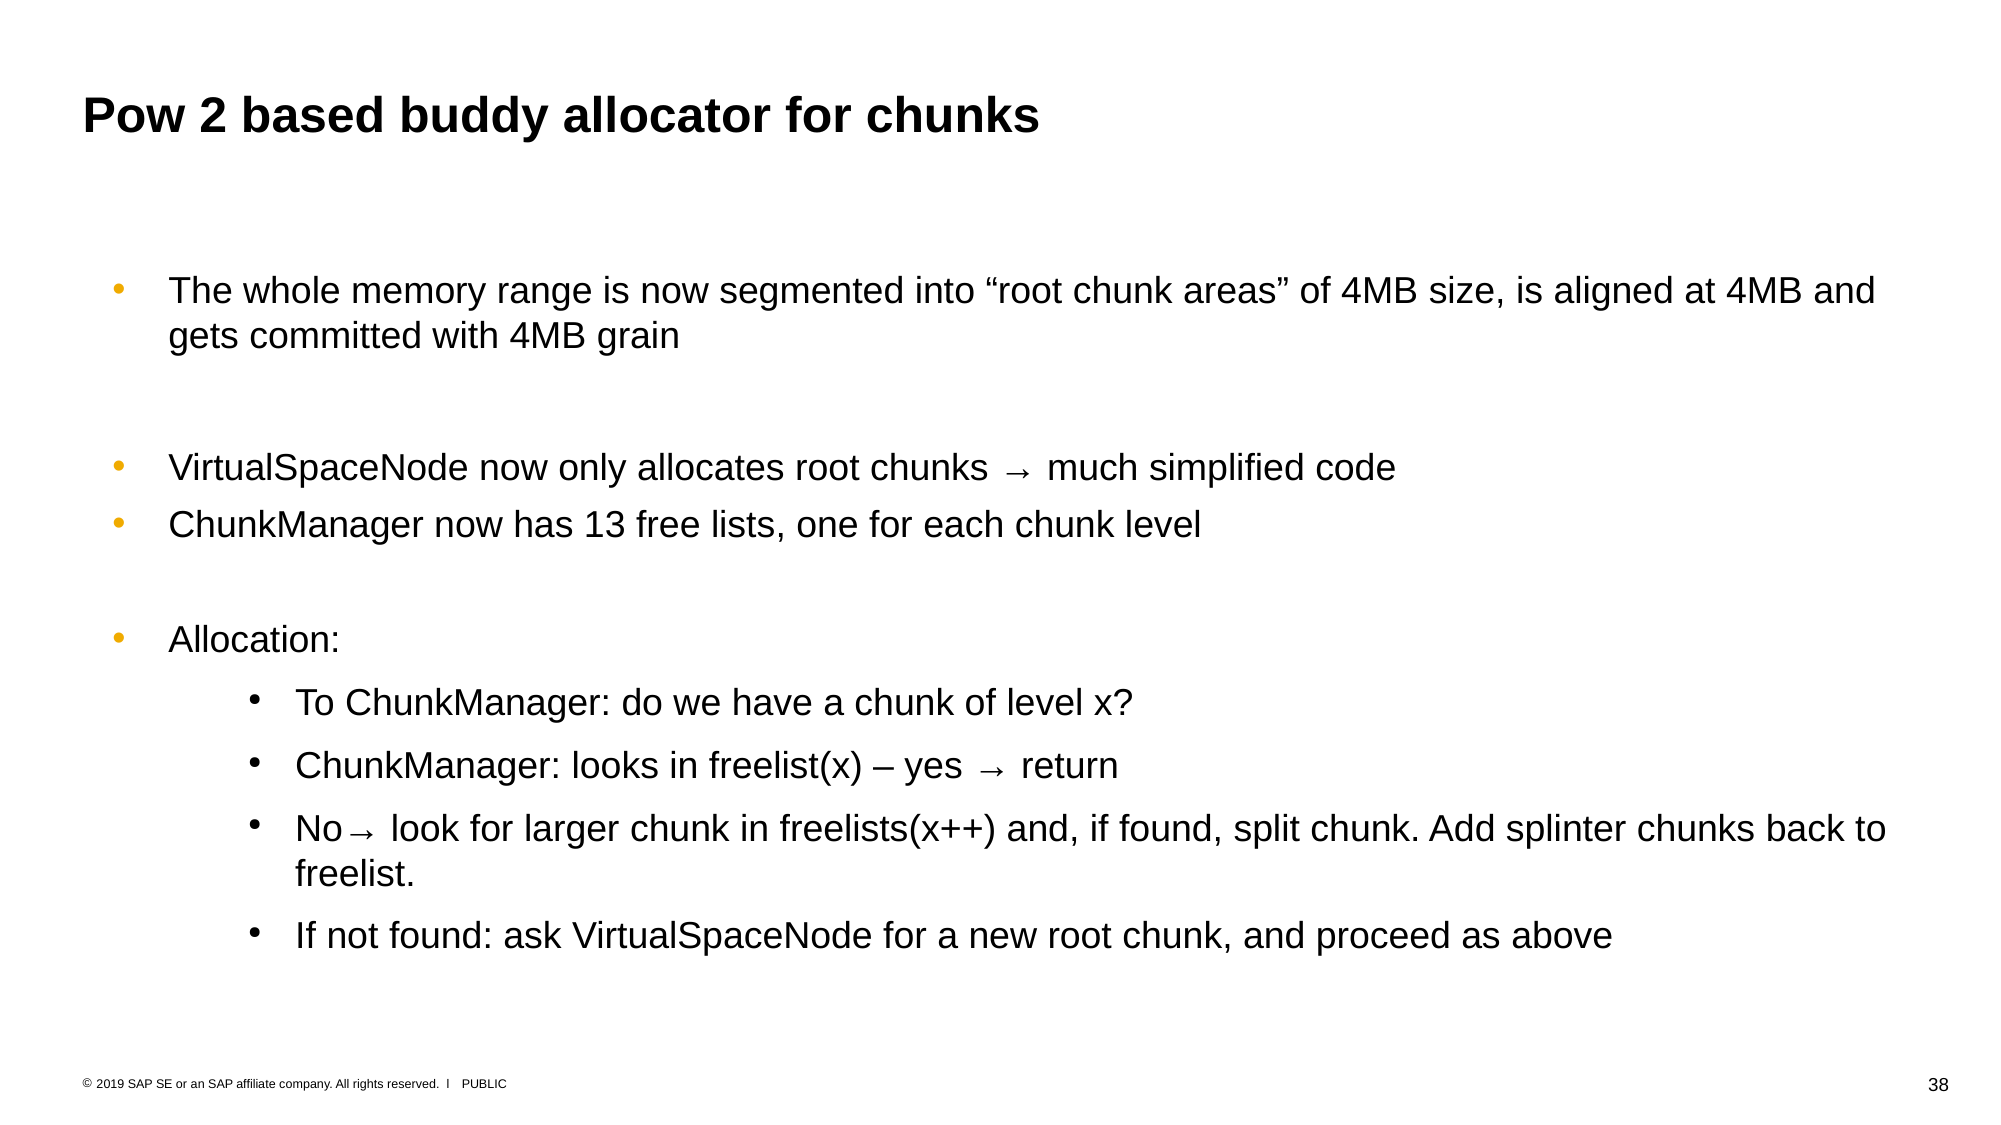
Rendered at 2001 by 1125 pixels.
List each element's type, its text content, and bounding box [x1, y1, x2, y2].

list The whole memory range is now segmented into “root chunk areas” of 4MB size, is aligned at 4MB and gets committed with 4MB grain VirtualSpaceNode now only allocates root chunks → much simplified code ChunkManager now has 13 free lists, one for each chunk level Allocation: To ChunkManager: do we have a chunk of level x? ChunkManager: looks in freelist(x) – yes → return No→ look for larger chunk in freelists(x++) and, if found, split chunk. Add splinter chunks back to freelist. If not found: ask VirtualSpaceNode for a new root chunk, and proceed as above [82, 265, 1918, 1040]
title Pow 2 based buddy allocator for chunks [82, 82, 1918, 144]
